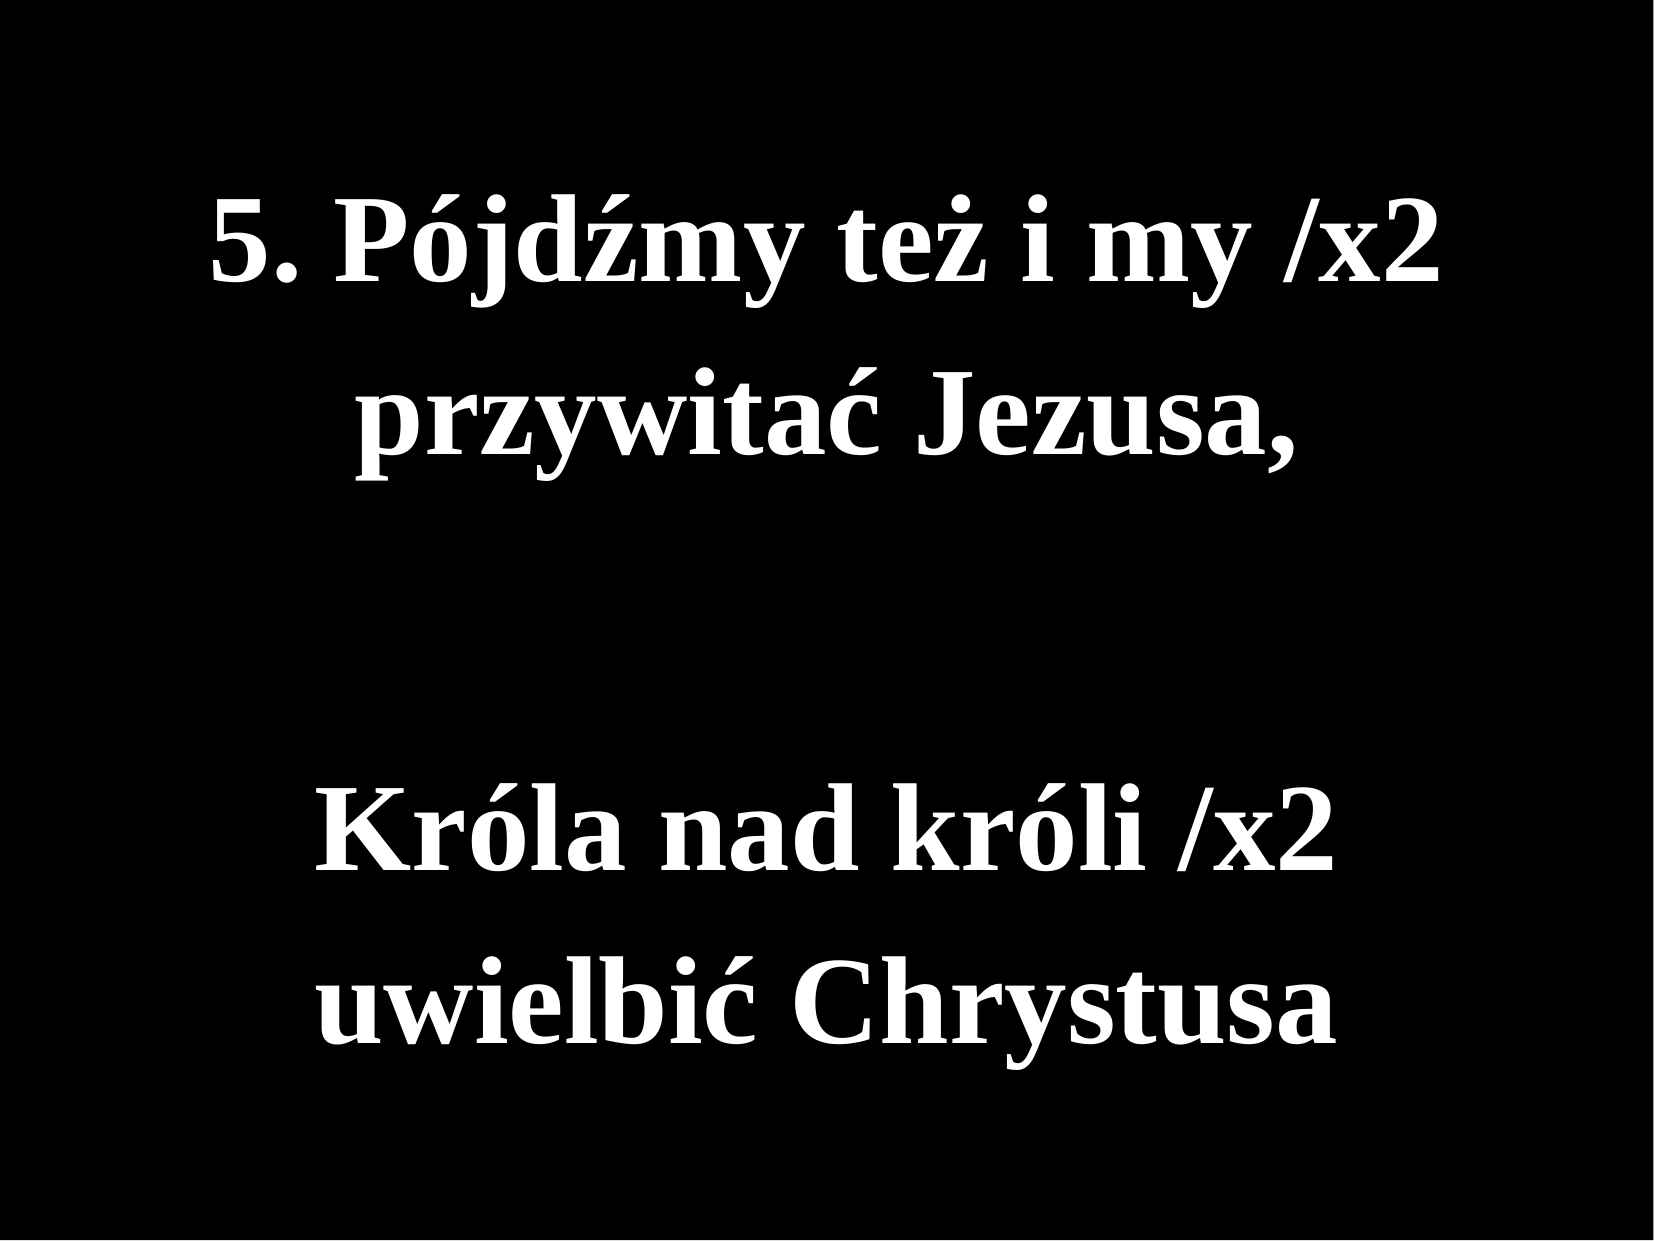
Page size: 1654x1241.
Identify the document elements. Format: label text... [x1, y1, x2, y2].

title 5. Pójdźmy też i my /x2 ppp przywitać Jezusa, Króla nad króli /x2 ppp uwielbić Chrystusa [0, 0, 1654, 1241]
